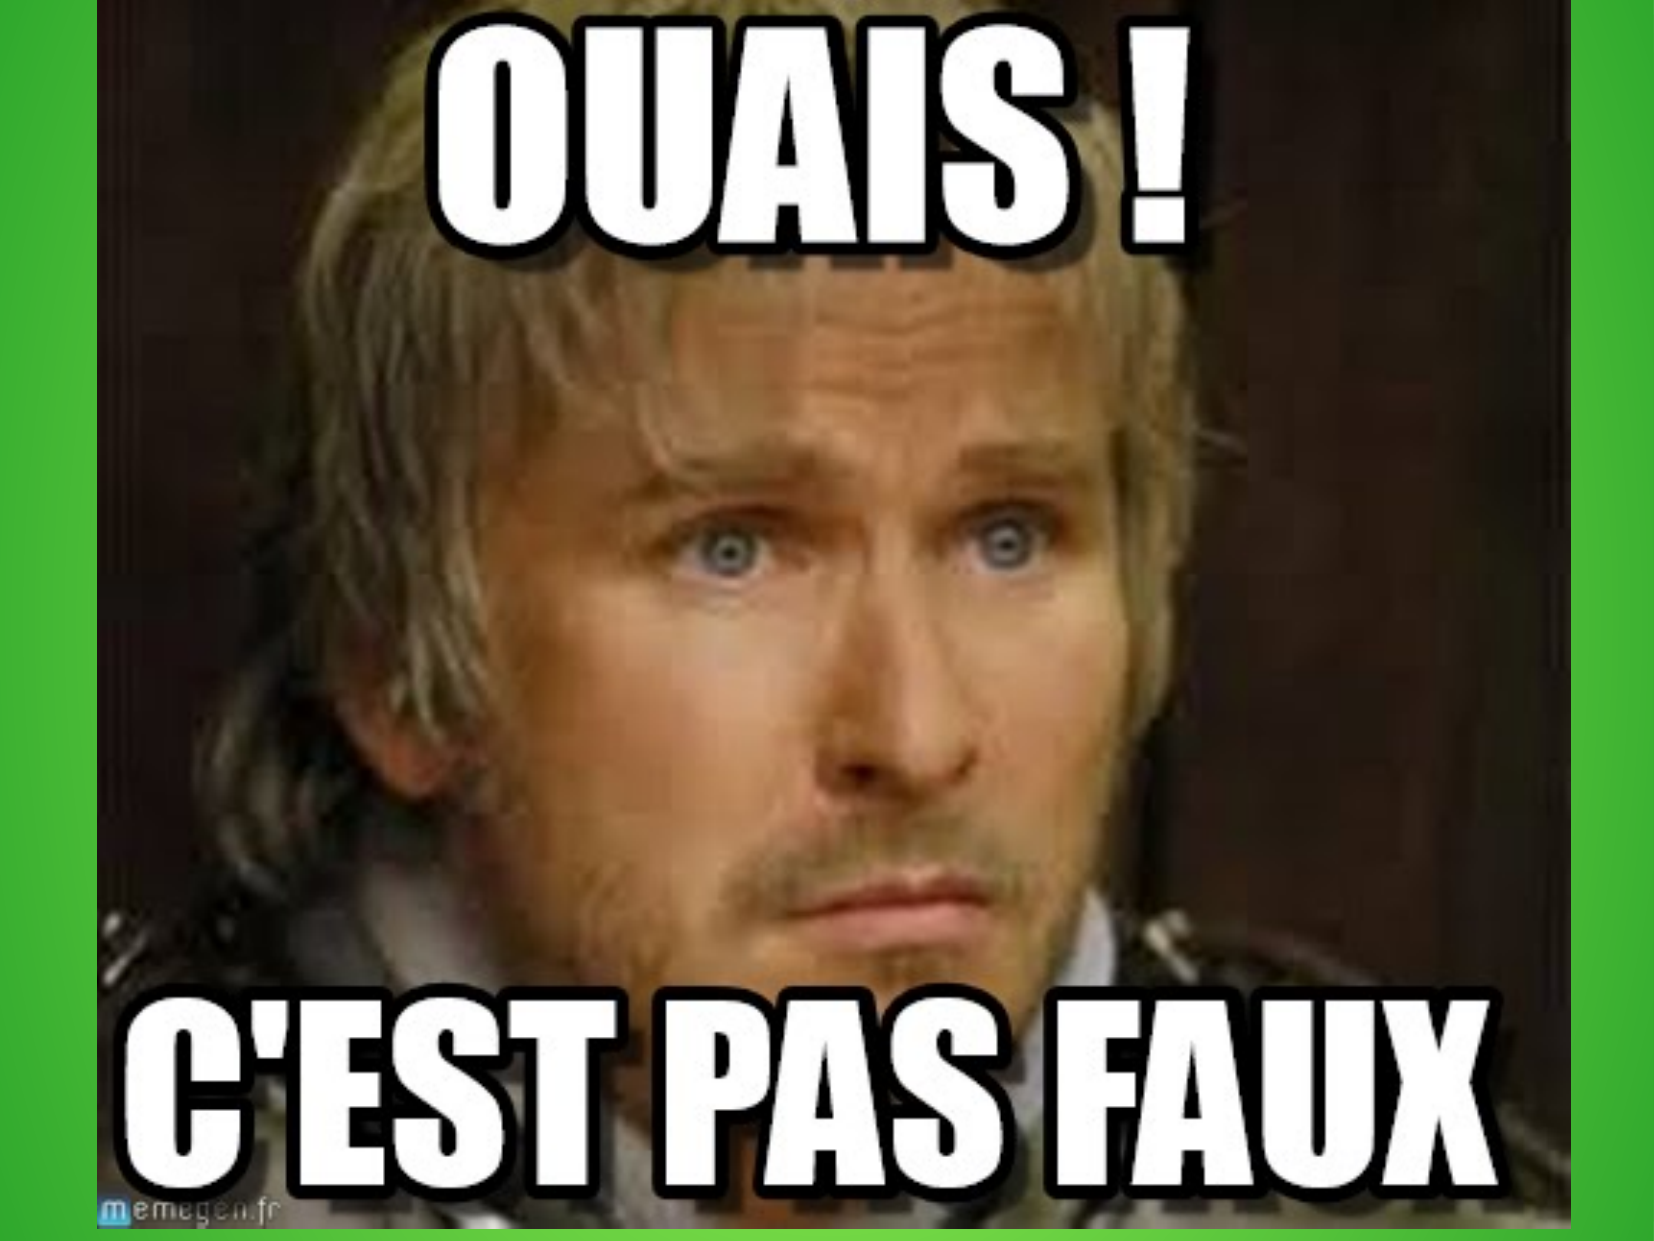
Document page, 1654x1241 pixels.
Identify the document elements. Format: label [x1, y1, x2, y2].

picture [97, 0, 1571, 1229]
